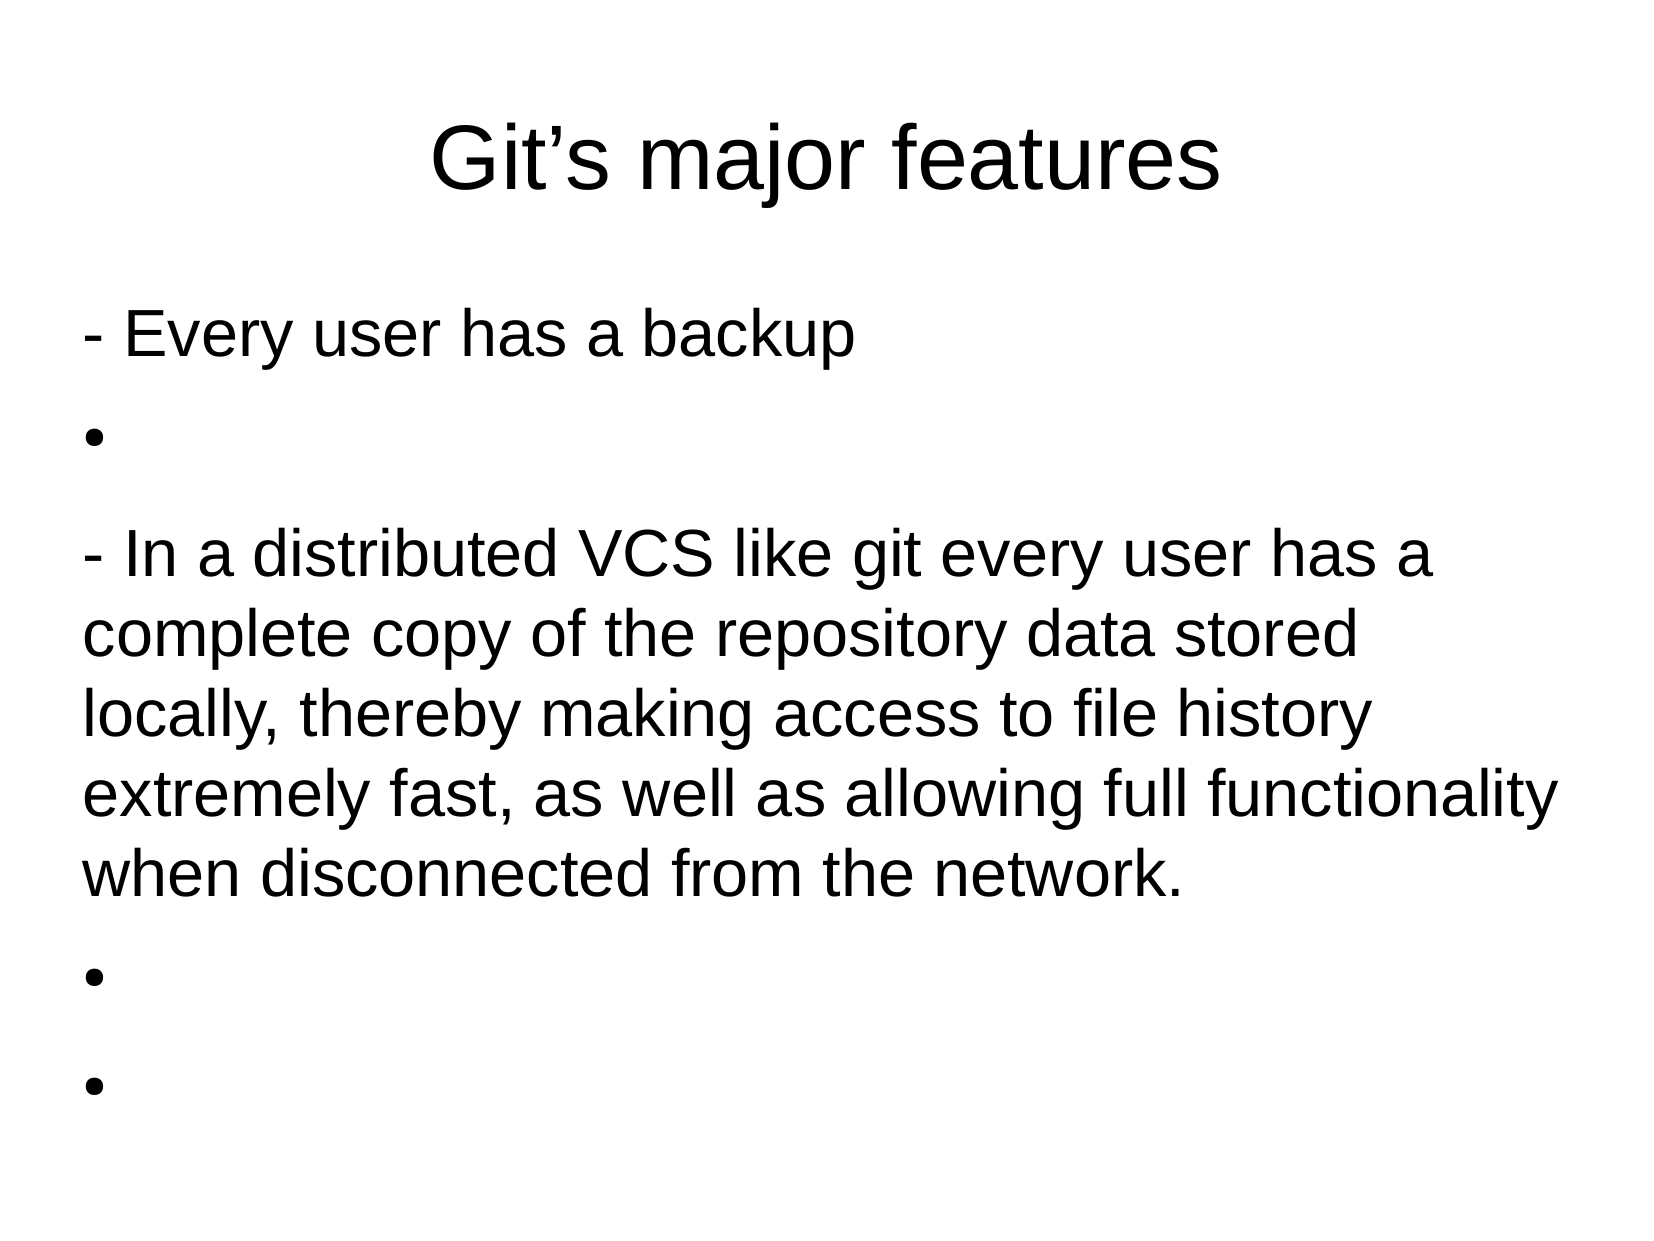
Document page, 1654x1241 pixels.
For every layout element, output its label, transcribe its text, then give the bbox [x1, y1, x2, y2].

title Git’s major features [82, 49, 1571, 257]
list - Every user has a backup - In a distributed VCS like git every user has a complete copy of the repository data stored locally, thereby making access to file history extremely fast, as well as allowing full functionality when disconnected from the network. [82, 290, 1571, 1010]
